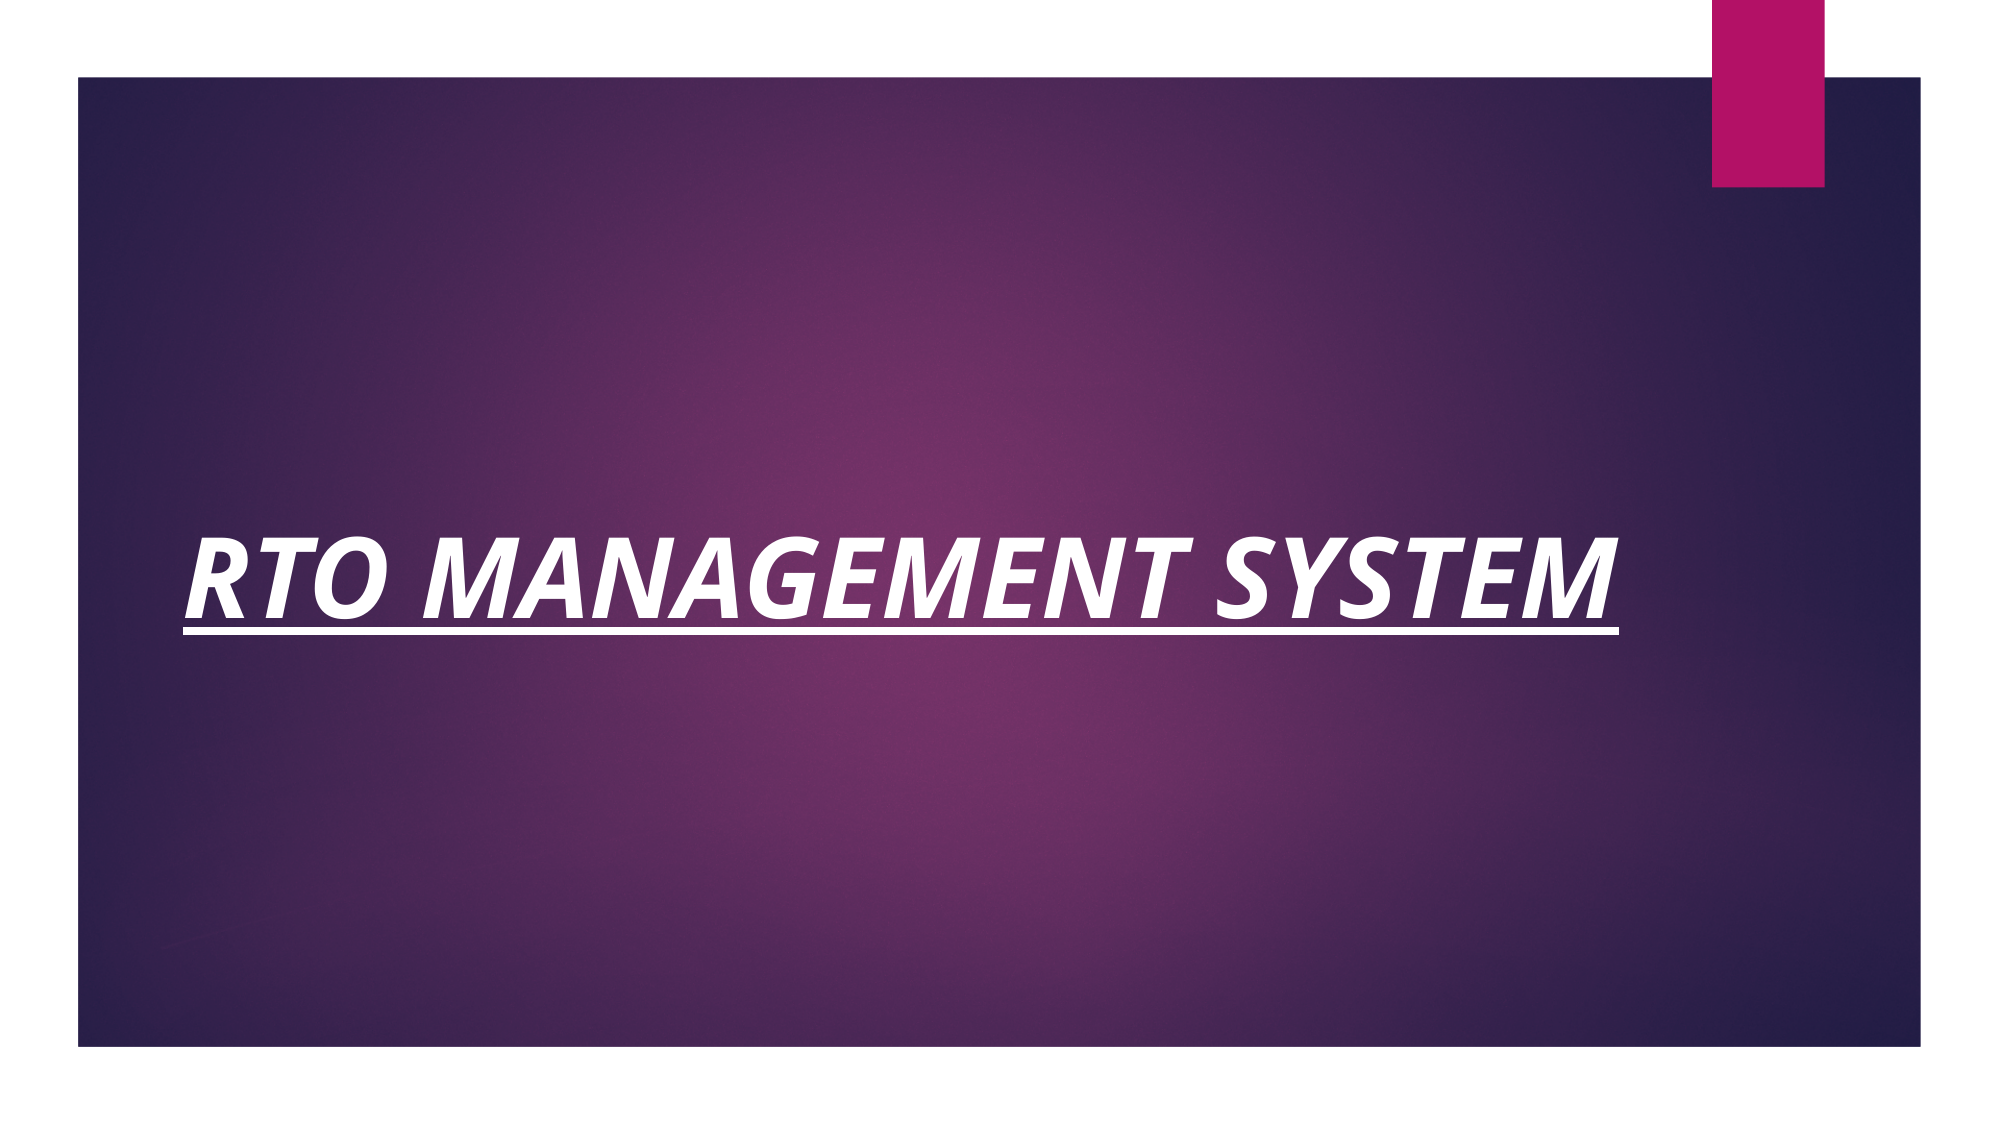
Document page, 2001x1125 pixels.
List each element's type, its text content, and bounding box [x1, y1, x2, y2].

picture [79, 78, 1920, 1046]
text_box RTO MANAGEMENT SYSTEM [109, 249, 1841, 784]
